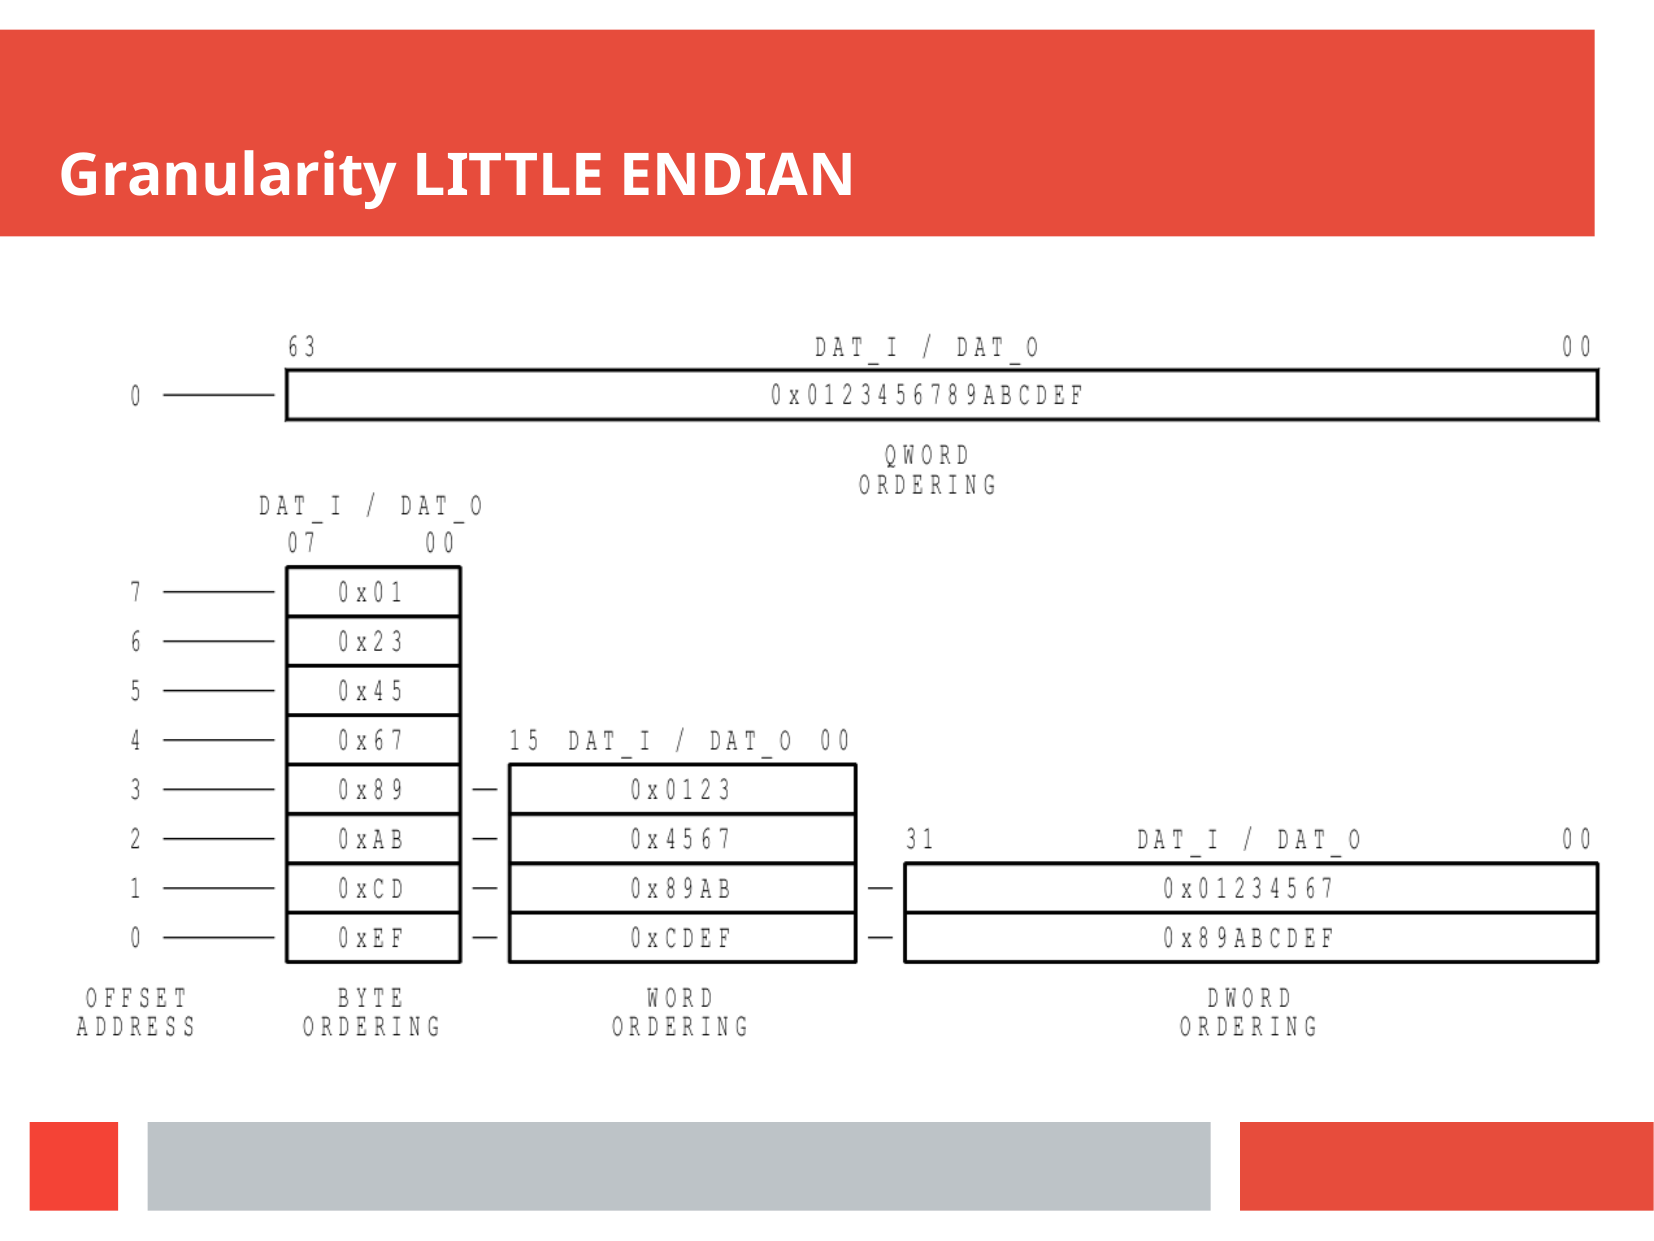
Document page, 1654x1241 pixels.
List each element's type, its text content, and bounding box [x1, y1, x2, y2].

title Granularity LITTLE ENDIAN [59, 59, 1595, 207]
picture [0, 269, 1636, 1052]
